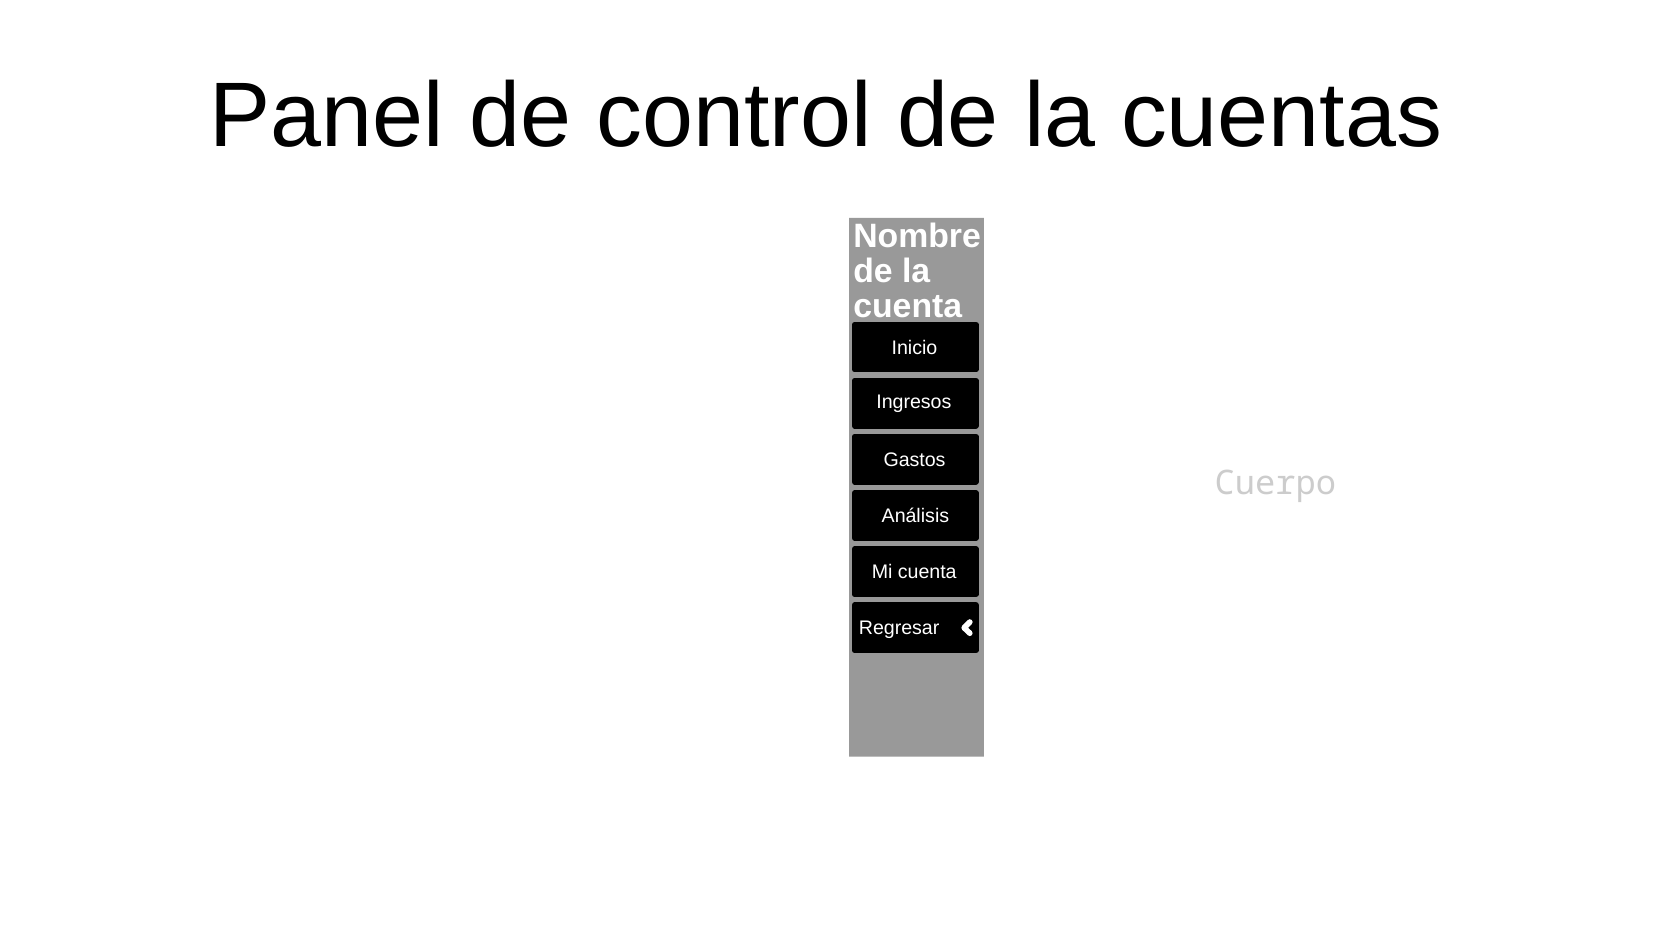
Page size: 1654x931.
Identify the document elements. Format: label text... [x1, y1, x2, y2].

title Panel de control de la cuentas [82, 37, 1571, 193]
picture [848, 217, 1568, 758]
